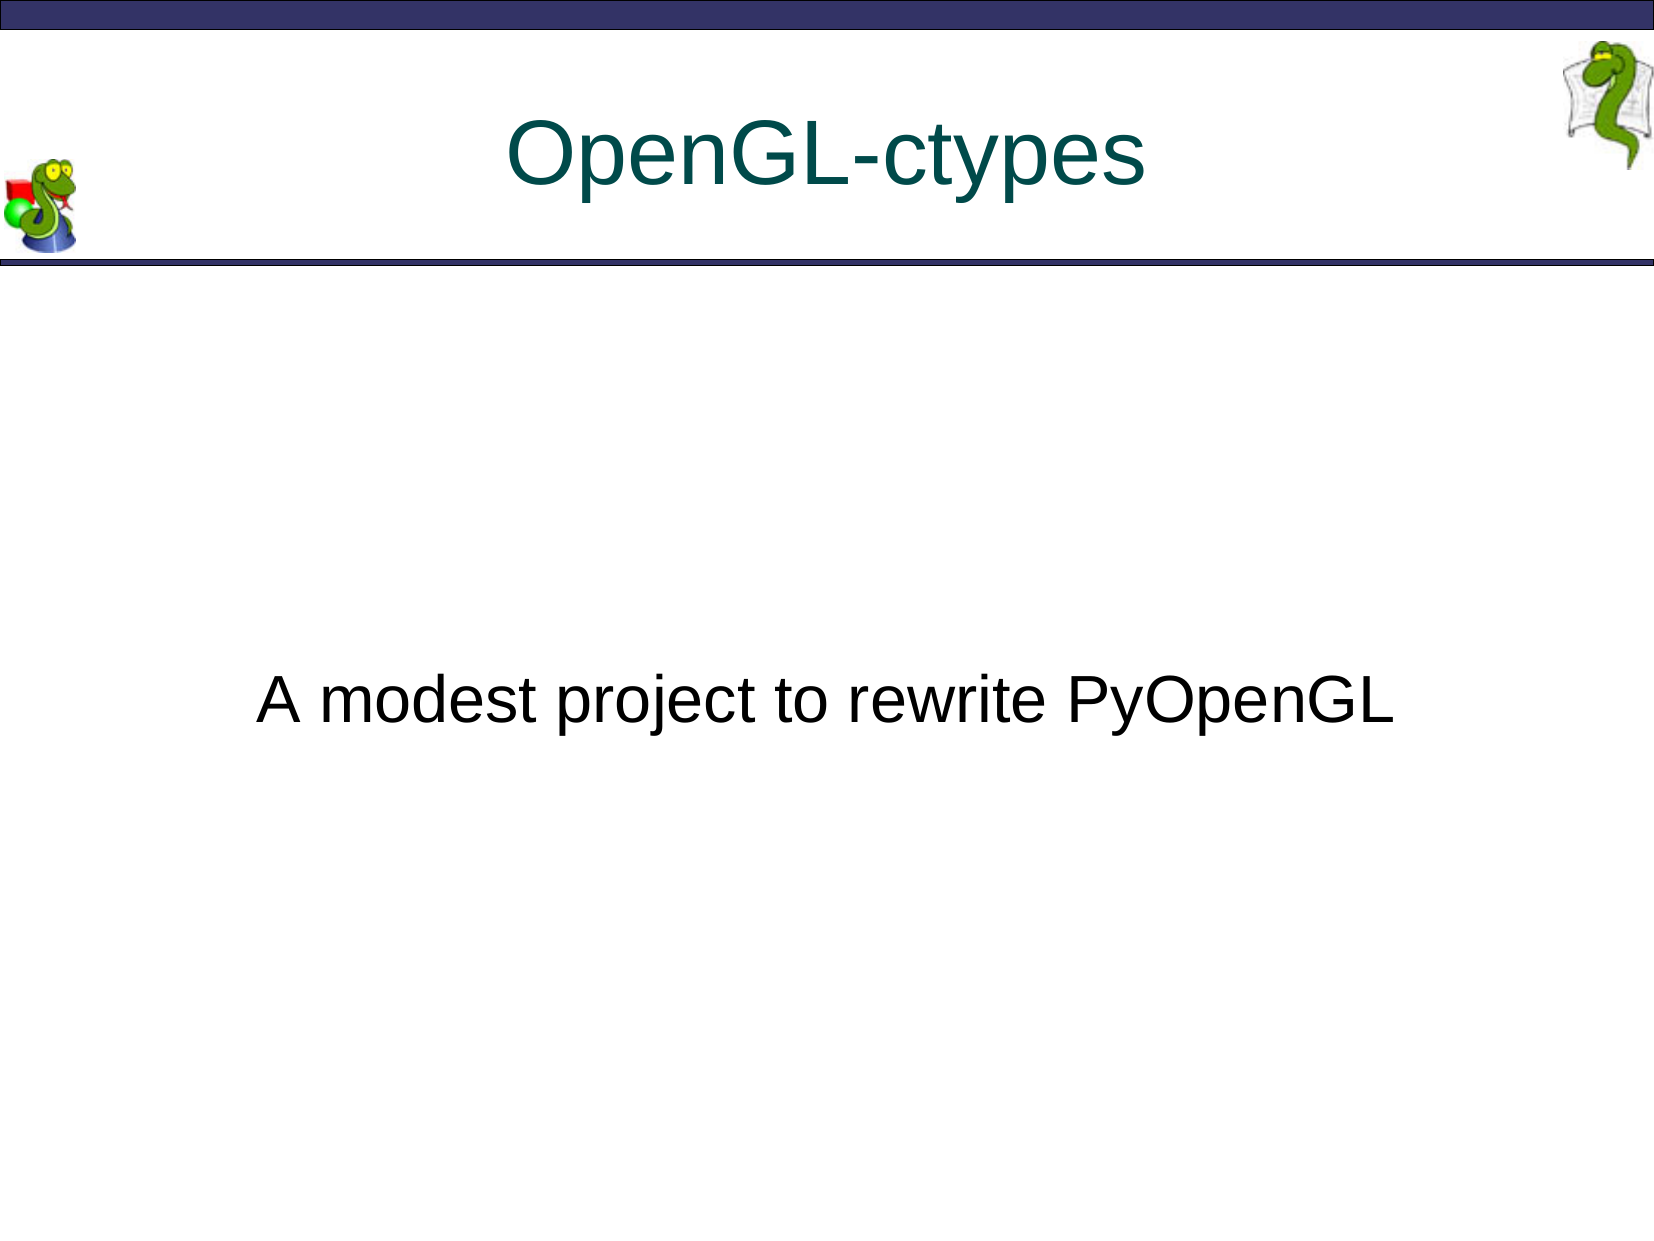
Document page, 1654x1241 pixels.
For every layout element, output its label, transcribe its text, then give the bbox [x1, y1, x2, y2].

picture [4, 159, 76, 253]
picture [1563, 41, 1654, 170]
subtitle A modest project to rewrite PyOpenGL [82, 290, 1571, 1109]
title OpenGL-ctypes [82, 49, 1571, 257]
